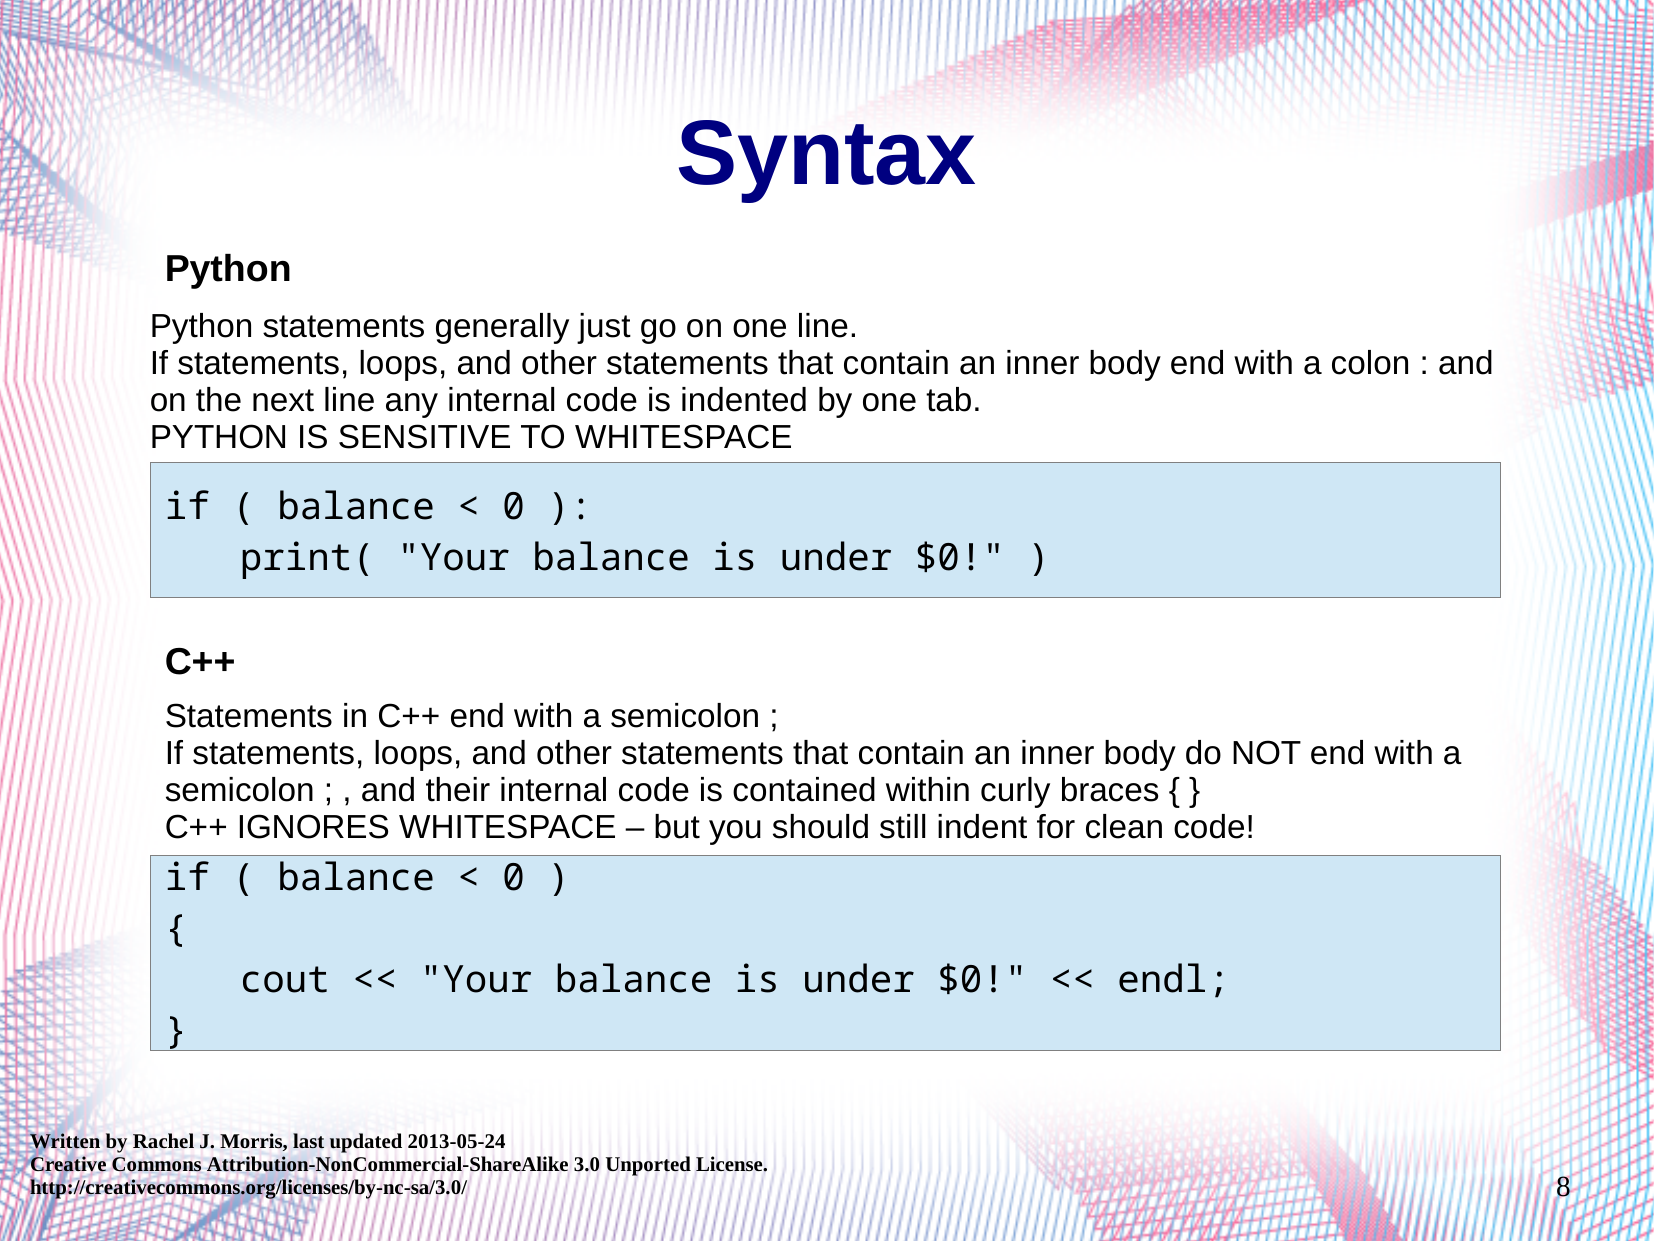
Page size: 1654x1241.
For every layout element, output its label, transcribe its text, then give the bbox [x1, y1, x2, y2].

text_box C++ [150, 633, 751, 690]
text_box Python statements generally just go on one line. If statements, loops, and other statements that contain an inner body end with a colon : and on the next line any internal code is indented by one tab. PYTHON IS SENSITIVE TO WHITESPACE [135, 300, 1516, 463]
text_box if ( balance < 0 ): print( "Your balance is under $0!" ) [150, 462, 1501, 598]
text_box Python [150, 240, 751, 297]
text_box if ( balance < 0 ) { cout << "Your balance is under $0!" << endl; } [150, 855, 1501, 1051]
text_box Statements in C++ end with a semicolon ; If statements, loops, and other statements that contain an inner body do NOT end with a semicolon ; , and their internal code is contained within curly braces { } C++ IGNORES WHITESPACE – but you should still indent for clean code! [150, 690, 1546, 853]
picture [0, 0, 1654, 1241]
title Syntax [82, 49, 1571, 257]
